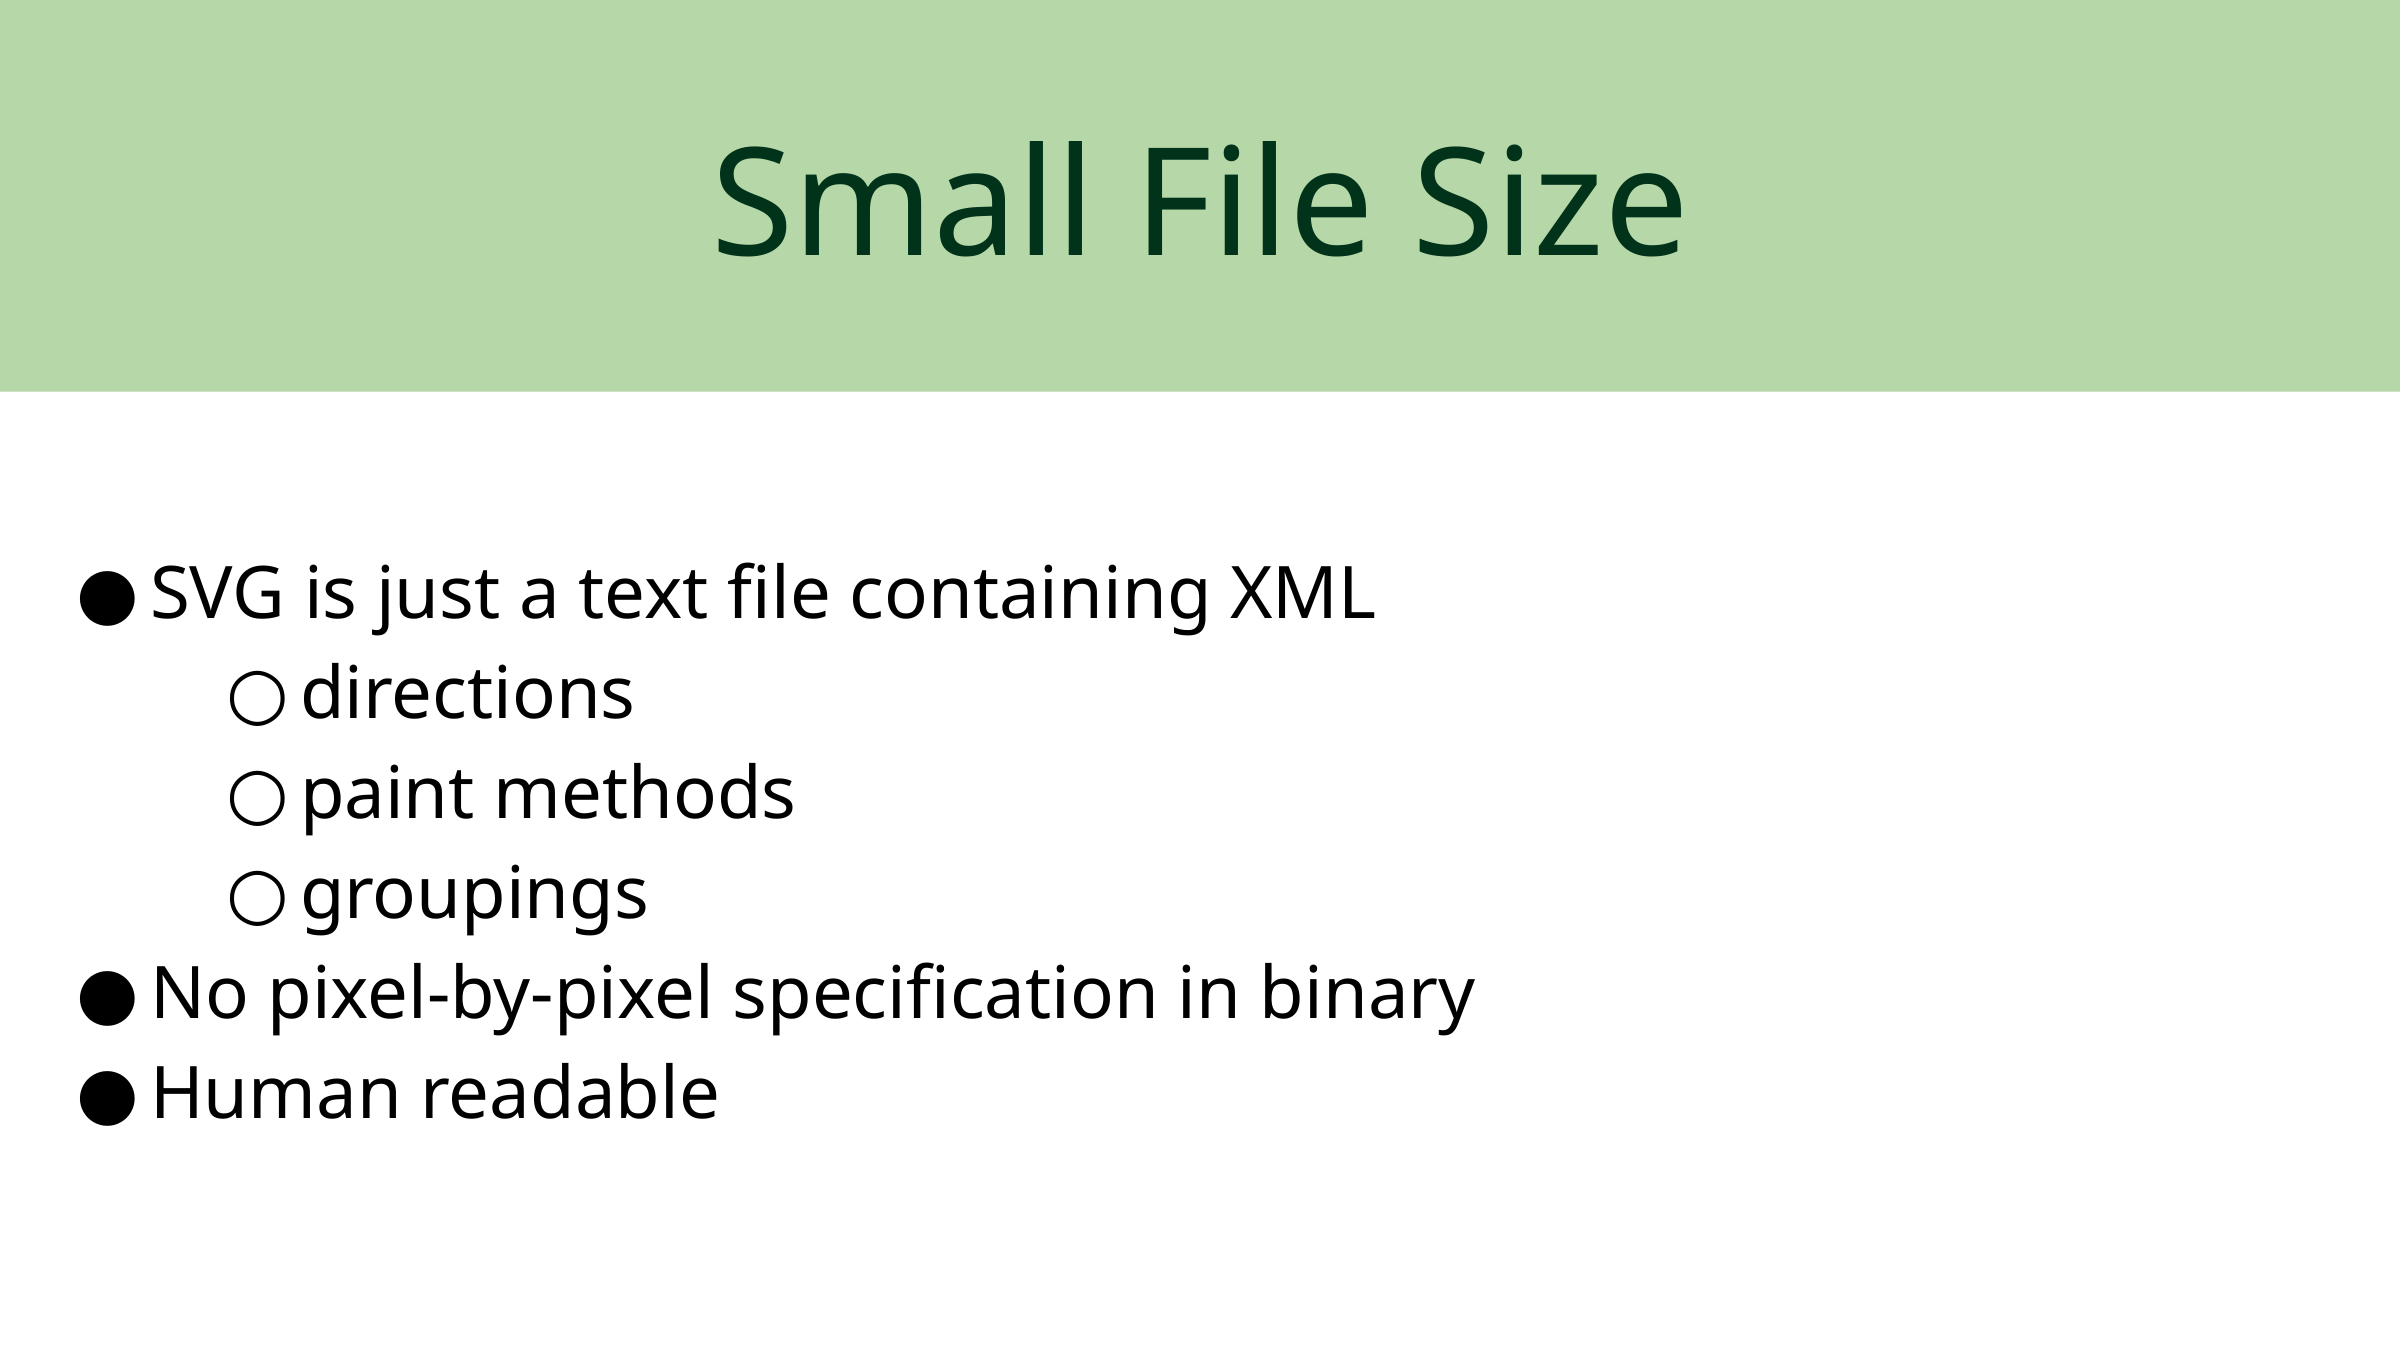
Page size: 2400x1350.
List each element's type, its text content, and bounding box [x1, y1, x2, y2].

text_box Small File Size [0, 0, 2400, 315]
text_box SVG is just a text file containing XML directions paint methods groupings No pixel-by-pixel specification in binary Human readable [0, 315, 2400, 1350]
